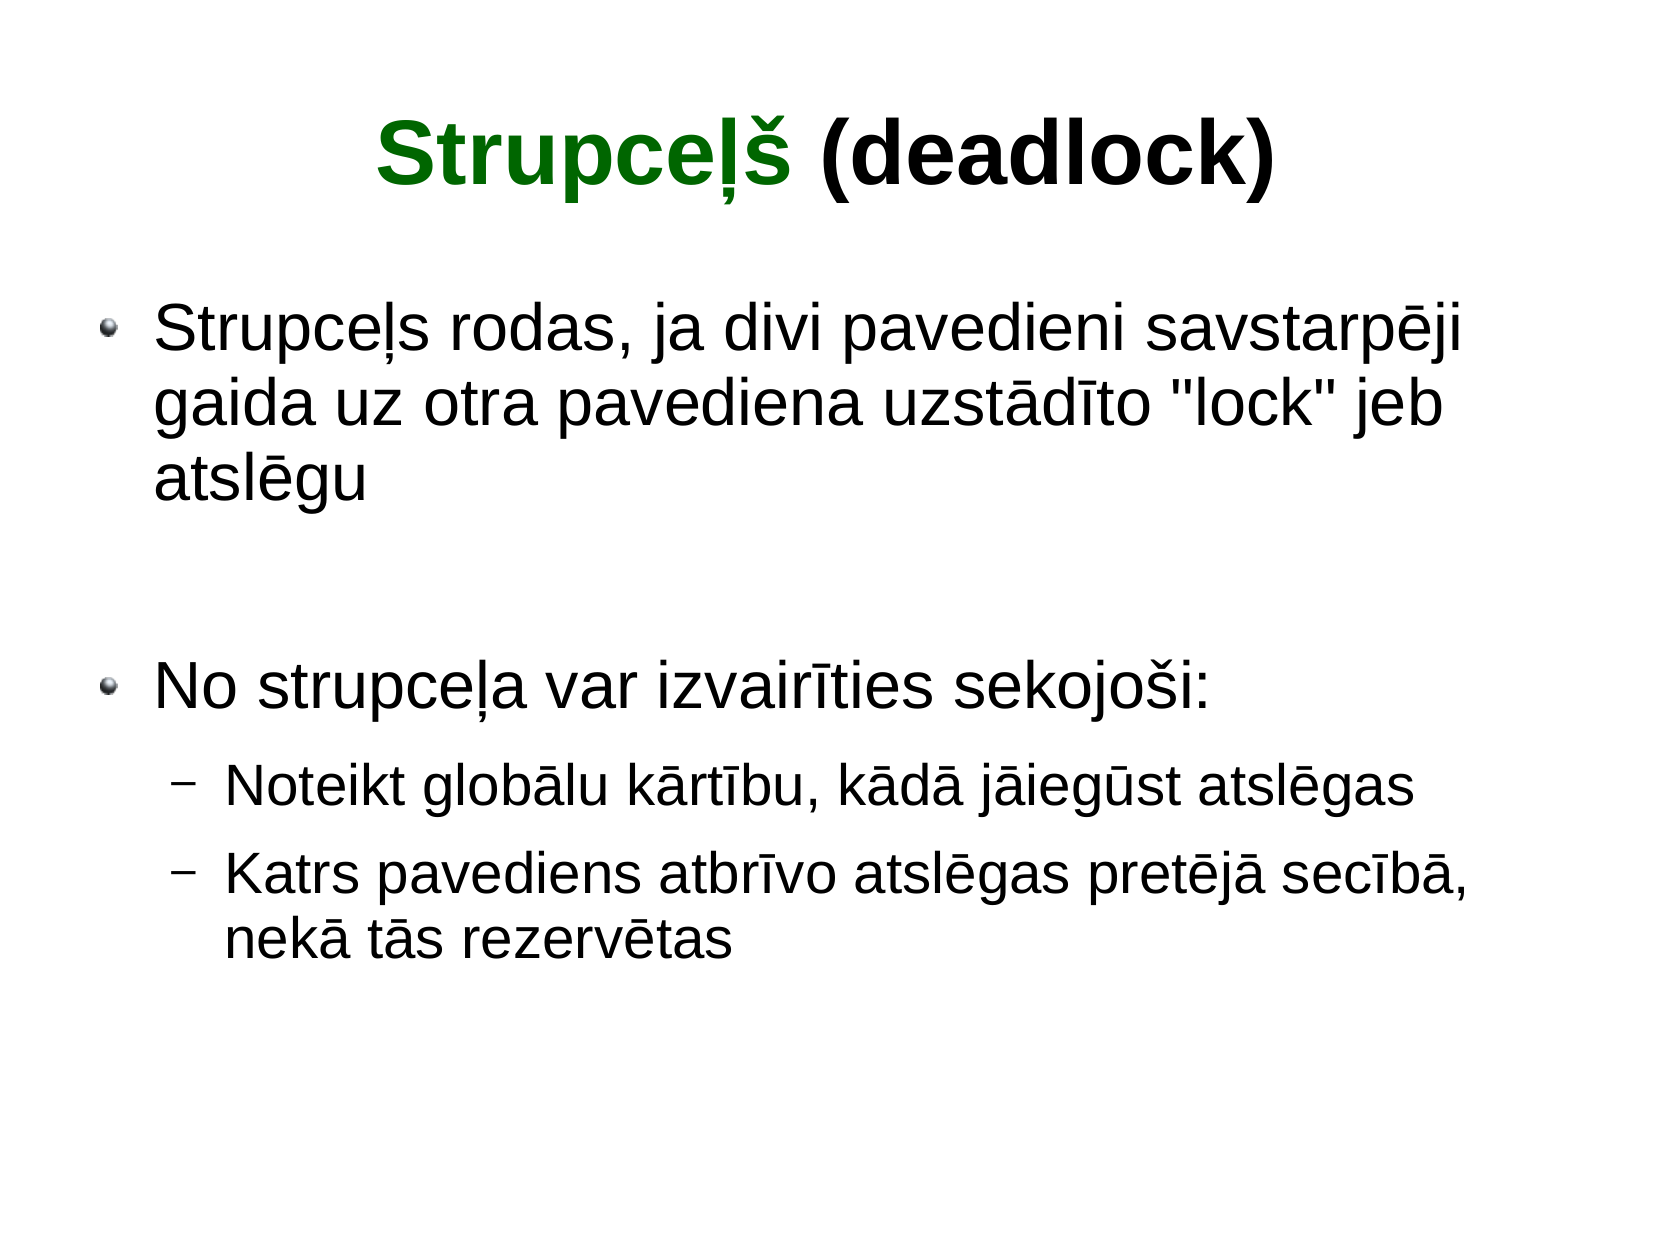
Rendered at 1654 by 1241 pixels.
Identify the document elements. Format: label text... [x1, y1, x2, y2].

title Strupceļš (deadlock) [82, 49, 1571, 257]
list Strupceļs rodas, ja divi pavedieni savstarpēji gaida uz otra pavediena uzstādīto "lock" jeb atslēgu No strupceļa var izvairīties sekojoši: Noteikt globālu kārtību, kādā jāiegūst atslēgas Katrs pavediens atbrīvo atslēgas pretējā secībā, nekā tās rezervētas [82, 290, 1538, 1010]
